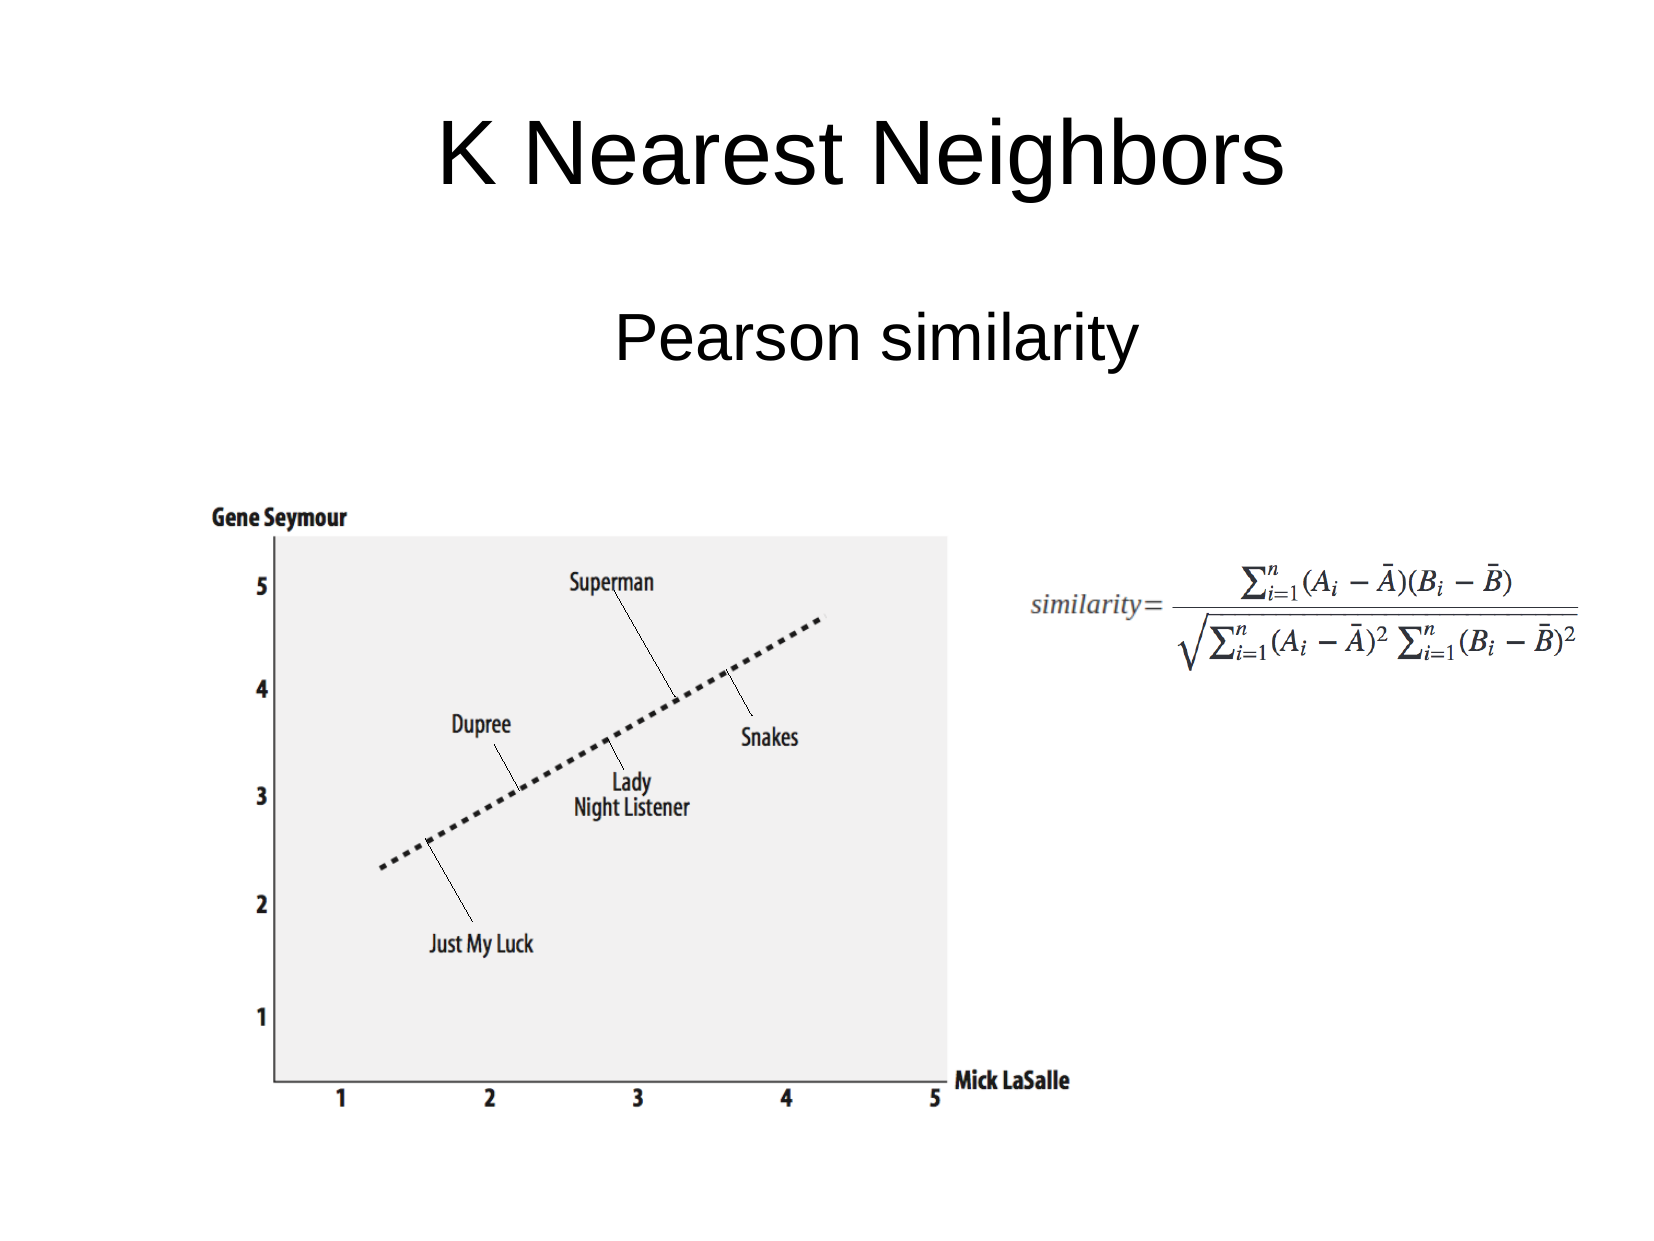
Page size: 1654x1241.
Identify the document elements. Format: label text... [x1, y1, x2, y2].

title K Nearest Neighbors [82, 49, 1571, 257]
text_box Pearson similarity [543, 300, 1216, 390]
picture [200, 501, 1579, 1123]
